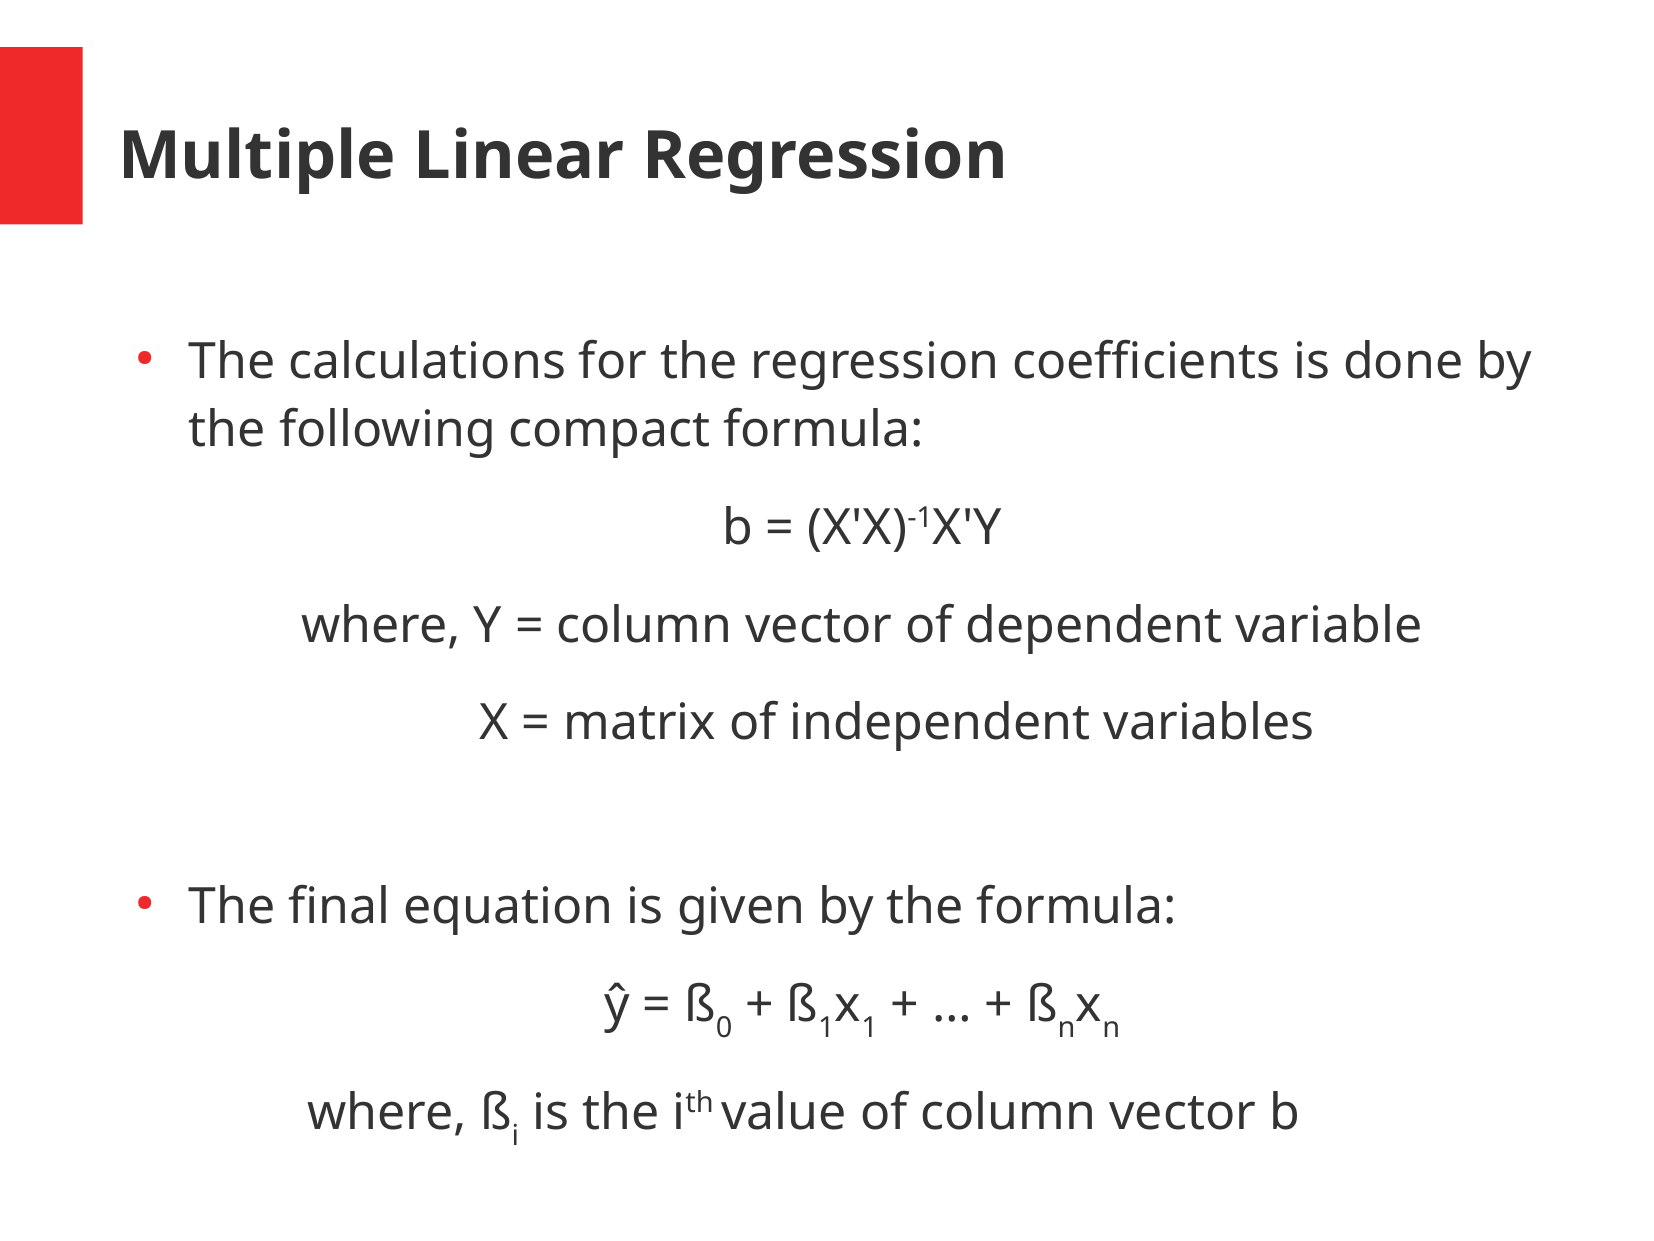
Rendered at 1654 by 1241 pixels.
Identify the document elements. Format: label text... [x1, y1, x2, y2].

list The calculations for the regression coefficients is done by the following compact formula: b = (X'X)-1X'Y where, Y = column vector of dependent variable X = matrix of independent variables The final equation is given by the formula: ŷ = ß0 + ß1x1 + … + ßnxn where, ßi is the ith value of column vector b [118, 324, 1536, 1074]
title Multiple Linear Regression [118, 49, 1571, 257]
